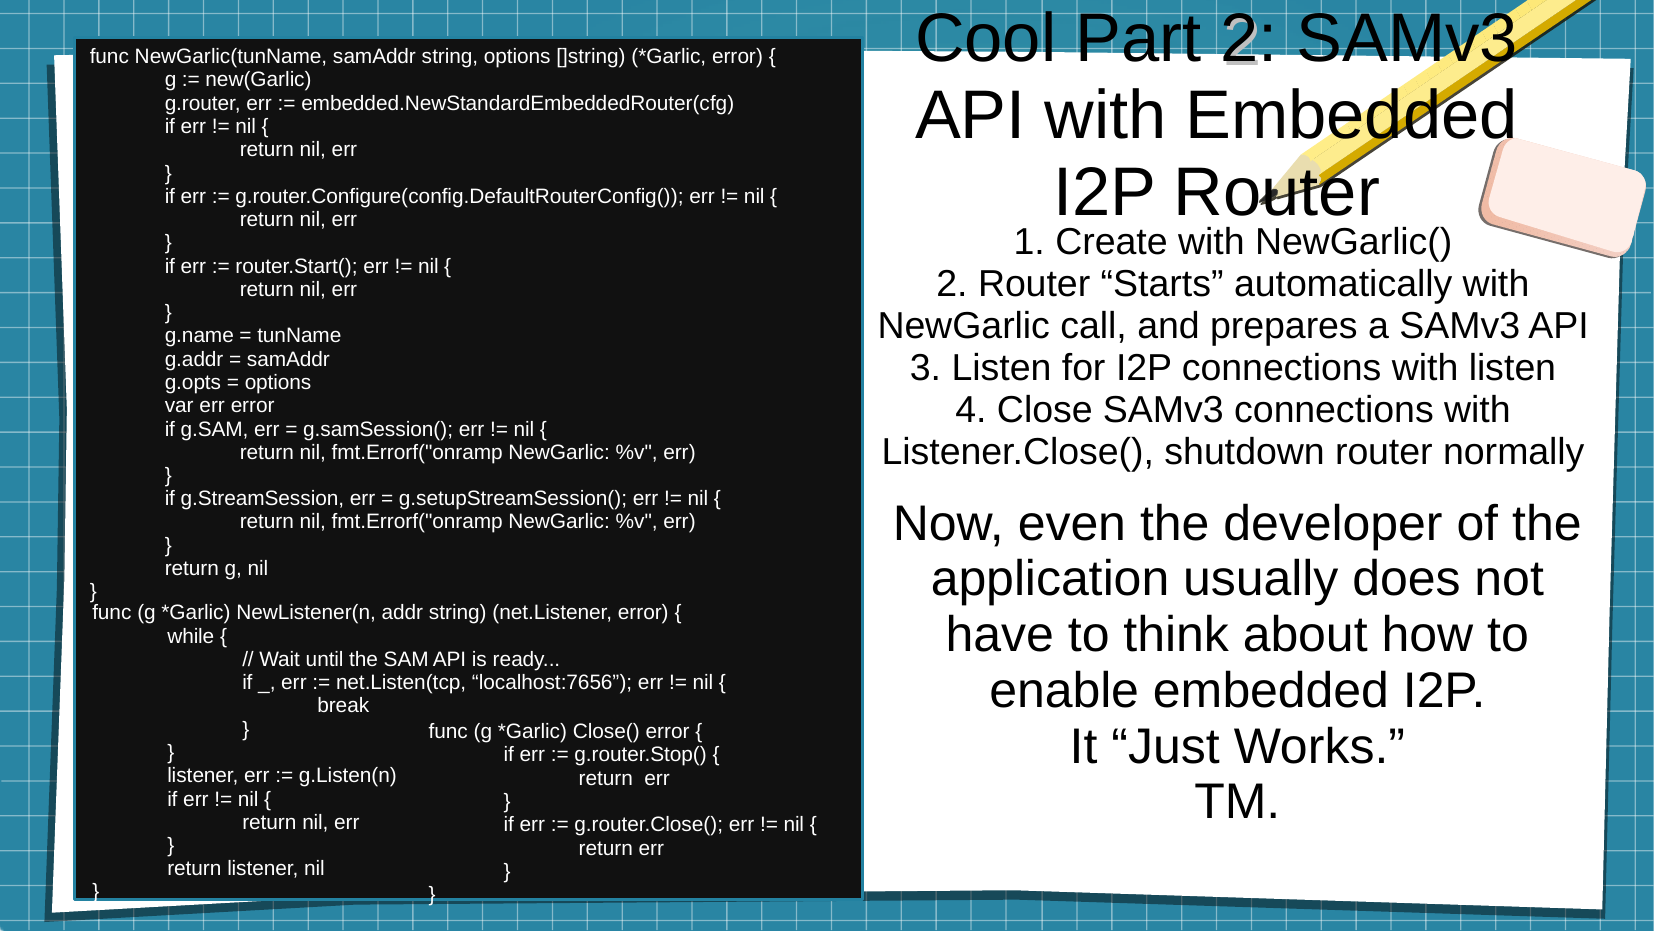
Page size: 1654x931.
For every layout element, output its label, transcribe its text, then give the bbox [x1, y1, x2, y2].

text_box func (g *Garlic) Close() error { if err := g.router.Stop() { return err } if err := g.router.Close(); err != nil { return err } } [413, 712, 938, 770]
text_box 1. Create with NewGarlic() 2. Router “Starts” automatically with NewGarlic call, and prepares a SAMv3 API 3. Listen for I2P connections with listen 4. Close SAMv3 connections with Listener.Close(), shutdown router normally [853, 213, 1613, 480]
text_box func NewGarlic(tunName, samAddr string, options []string) (*Garlic, error) { g := new(Garlic) g.router, err := embedded.NewStandardEmbeddedRouter(cfg) if err != nil { return nil, err } if err := g.router.Configure(config.DefaultRouterConfig()); err != nil { return nil, err } if err := router.Start(); err != nil { return nil, err } g.name = tunName g.addr = samAddr g.opts = options var err error if g.SAM, err = g.samSession(); err != nil { return nil, fmt.Errorf("onramp NewGarlic: %v", err) } if g.StreamSession, err = g.setupStreamSession(); err != nil { return nil, fmt.Errorf("onramp NewGarlic: %v", err) } return g, nil } [75, 37, 826, 563]
title Cool Part 2: SAMv3 API with Embedded I2P Router [862, 0, 1571, 213]
text_box [96, 770, 863, 900]
text_box func (g *Garlic) NewListener(n, addr string) (net.Listener, error) { while { // Wait until the SAM API is ready... if _, err := net.Listen(tcp, “localhost:7656”); err != nil { break } } listener, err := g.Listen(n) if err != nil { return nil, err } return listener, nil } [77, 593, 831, 883]
text_box Now, even the developer of the application usually does not have to think about how to enable embedded I2P. It “Just Works.” TM. [862, 487, 1613, 863]
text_box [74, 37, 863, 900]
